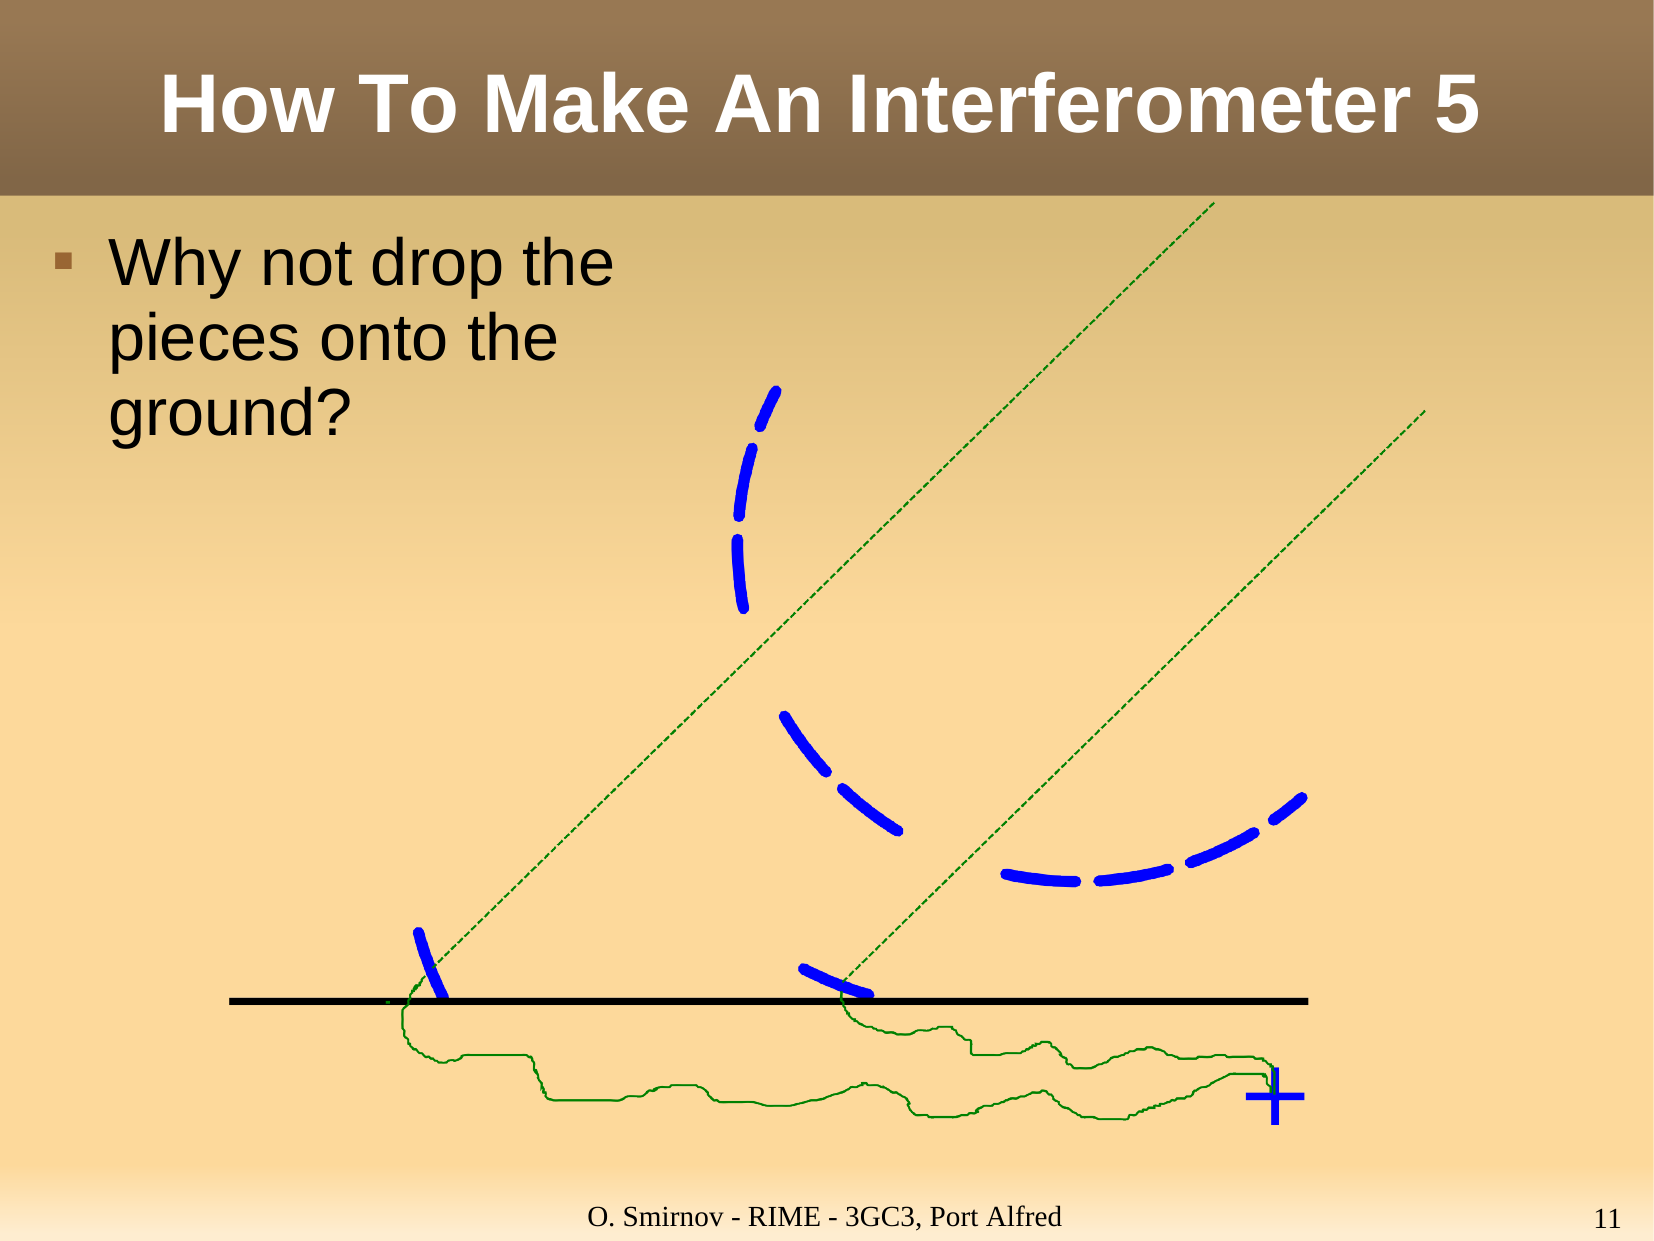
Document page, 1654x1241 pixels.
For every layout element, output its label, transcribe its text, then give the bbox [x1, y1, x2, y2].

picture [0, 0, 1654, 1241]
list Why not drop the pieces onto the ground? [37, 225, 751, 826]
title How To Make An Interferometer 5 [76, 0, 1565, 208]
